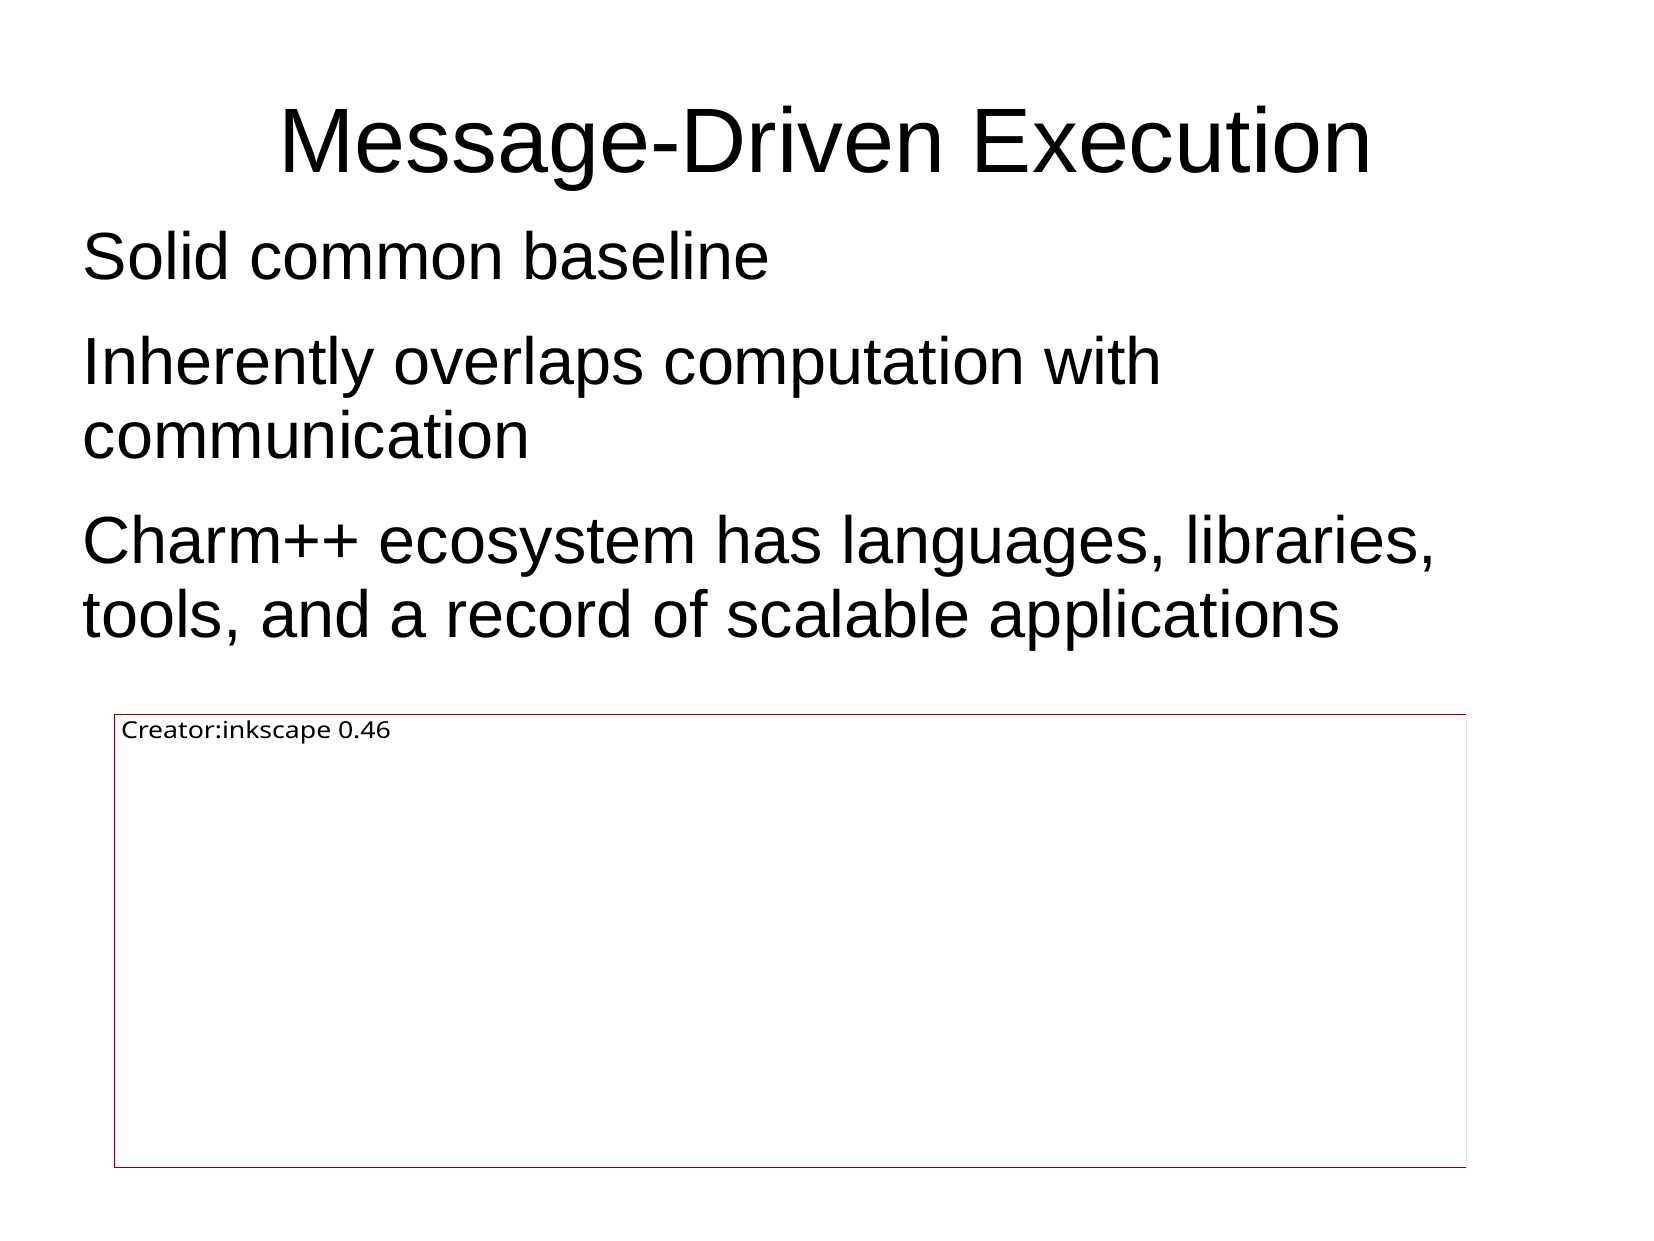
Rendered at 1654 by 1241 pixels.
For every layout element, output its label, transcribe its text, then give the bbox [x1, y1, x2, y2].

picture [112, 712, 1467, 1168]
title Message-Driven Execution [82, 45, 1571, 219]
list Solid common baseline Inherently overlaps computation with communication Charm++ ecosystem has languages, libraries, tools, and a record of scalable applications [82, 219, 1571, 1024]
